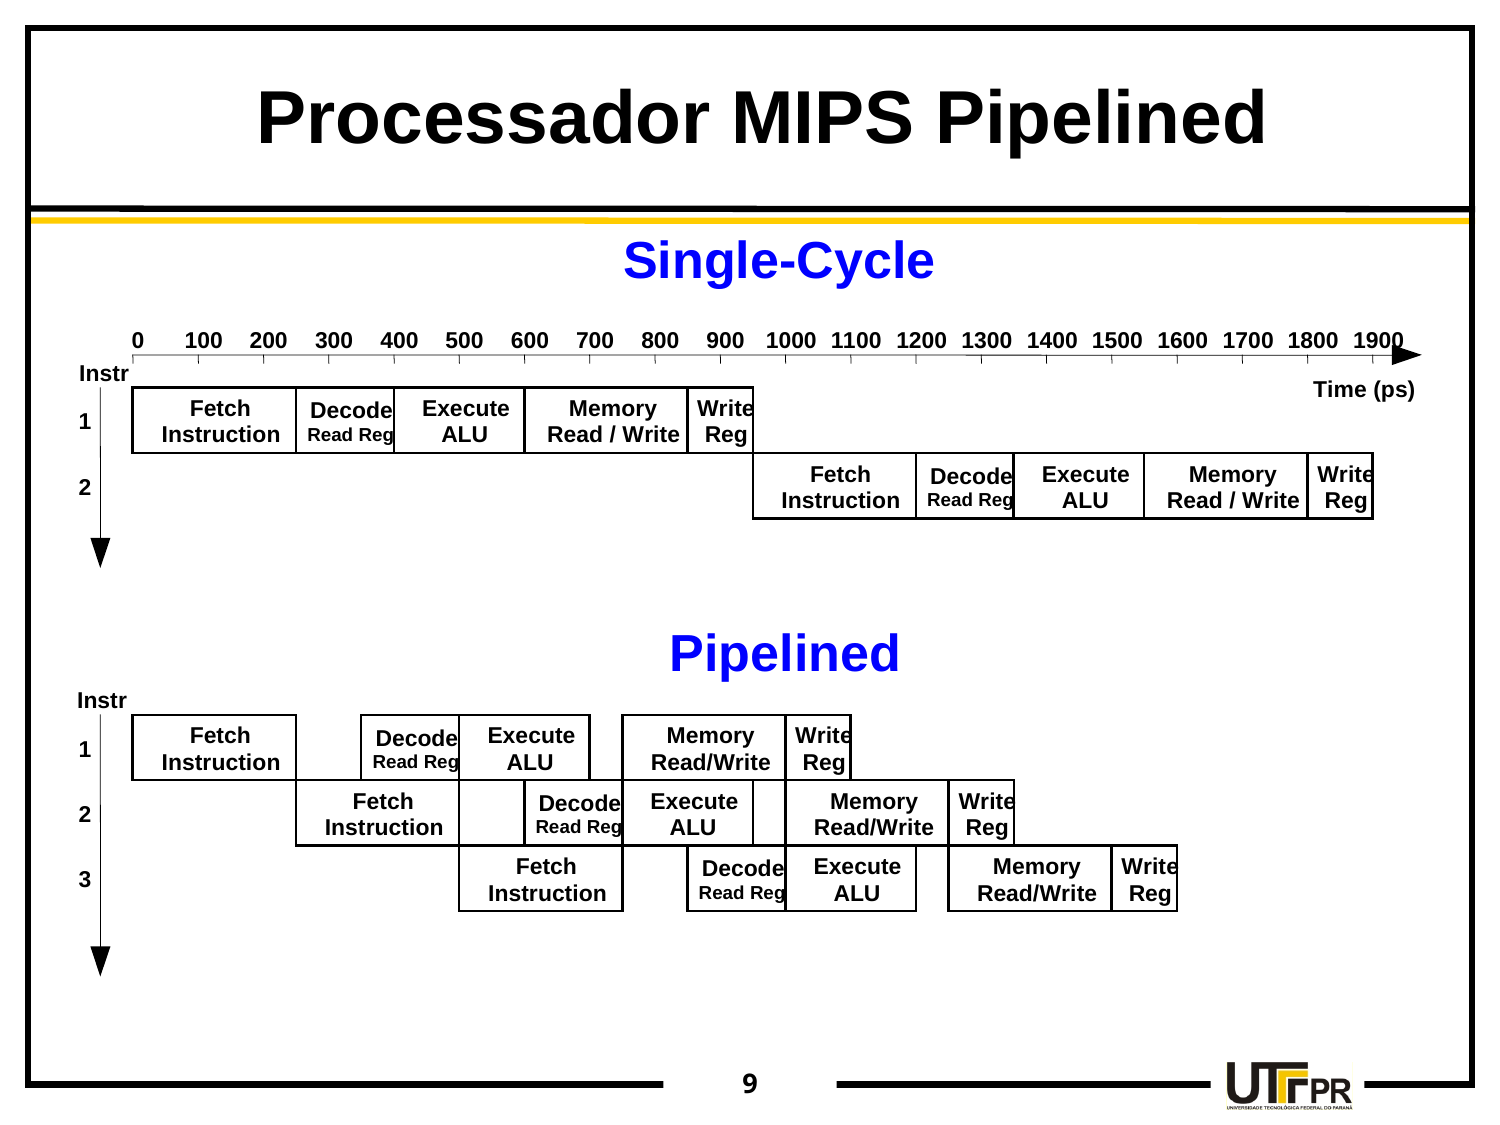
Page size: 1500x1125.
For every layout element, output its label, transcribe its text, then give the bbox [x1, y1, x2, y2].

text_box Reg [1324, 485, 1368, 513]
text_box Execute [422, 394, 511, 422]
picture [1226, 1062, 1353, 1110]
text_box [132, 387, 1373, 519]
text_box Decode [538, 788, 622, 815]
text_box Execute [650, 786, 739, 814]
text_box Memory [829, 786, 919, 812]
text_box Memory [568, 394, 658, 420]
text_box 500 [445, 325, 484, 354]
text_box Read Reg [698, 880, 786, 904]
text_box Read Reg [372, 749, 460, 773]
text_box Fetch [352, 786, 415, 812]
text_box [132, 714, 1178, 912]
title Processador MIPS Pipelined [38, 36, 1459, 199]
text_box 1400 [1026, 325, 1078, 354]
text_box Fetch [515, 851, 578, 878]
text_box 1700 [1222, 325, 1274, 354]
text_box 100 [184, 325, 223, 354]
text_box Read / Write [1166, 485, 1301, 513]
text_box 300 [315, 325, 354, 354]
text_box 400 [380, 325, 419, 354]
text_box Time (ps) [1313, 374, 1416, 402]
text_box [1391, 349, 1422, 366]
text_box 2 [78, 799, 92, 828]
text_box Write [1121, 851, 1180, 880]
text_box 1200 [896, 325, 948, 354]
text_box Read / Write [547, 420, 681, 448]
text_box Fetch [810, 459, 872, 485]
text_box Reg [1128, 878, 1173, 906]
text_box [90, 946, 111, 977]
text_box Pipelined [669, 618, 902, 682]
text_box [90, 537, 111, 569]
text_box Read/Write [977, 878, 1098, 906]
text_box 2 [78, 472, 92, 500]
text_box Write [1317, 459, 1376, 487]
text_box Memory [1188, 459, 1278, 485]
text_box 200 [249, 325, 289, 354]
text_box Write [697, 394, 755, 422]
text_box 800 [641, 325, 680, 354]
text_box Instr [79, 358, 130, 386]
text_box Instruction [161, 747, 281, 775]
text_box Instruction [161, 420, 281, 448]
text_box Write [958, 786, 1017, 814]
text_box ALU [669, 812, 717, 841]
text_box Read/Write [650, 747, 772, 775]
text_box 900 [706, 325, 745, 354]
text_box 1300 [961, 325, 1013, 354]
text_box 1 [78, 734, 92, 762]
text_box Execute [813, 851, 902, 880]
text_box 700 [576, 325, 615, 354]
text_box Instr [77, 685, 128, 713]
text_box Instruction [488, 878, 608, 906]
text_box 0 [131, 325, 145, 354]
text_box Read Reg [927, 488, 1014, 511]
text_box Instruction [324, 812, 444, 841]
text_box 3 [78, 864, 92, 893]
text_box Single-Cycle [623, 226, 937, 289]
text_box Pipelined [729, 648, 740, 667]
text_box 1500 [1091, 325, 1144, 354]
text_box Fetch [189, 721, 252, 747]
text_box Write [795, 721, 854, 749]
text_box Reg [965, 812, 1010, 841]
text_box Decode [930, 461, 1014, 488]
text_box 1800 [1287, 325, 1339, 354]
text_box Read Reg [307, 422, 395, 446]
text_box Reg [704, 420, 749, 448]
text_box ALU [441, 420, 489, 448]
text_box 1000 [765, 325, 817, 354]
text_box Execute [1041, 459, 1131, 487]
text_box Reg [802, 747, 847, 775]
text_box Read Reg [535, 815, 623, 838]
text_box Instruction [781, 485, 901, 513]
text_box Memory [992, 851, 1082, 878]
text_box 1900 [1353, 325, 1405, 354]
text_box Execute [487, 721, 576, 749]
text_box Memory [666, 721, 755, 747]
text_box ALU [1061, 485, 1109, 513]
text_box 1600 [1157, 325, 1209, 354]
text_box 1100 [830, 325, 883, 354]
text_box 1 [78, 407, 92, 435]
text_box 600 [510, 325, 550, 354]
text_box Read/Write [813, 812, 935, 841]
text_box Fetch [189, 394, 252, 420]
text_box Decode [310, 396, 394, 422]
text_box Decode [701, 853, 785, 880]
text_box ALU [833, 878, 881, 906]
text_box ALU [506, 747, 554, 775]
text_box Decode [375, 723, 459, 749]
